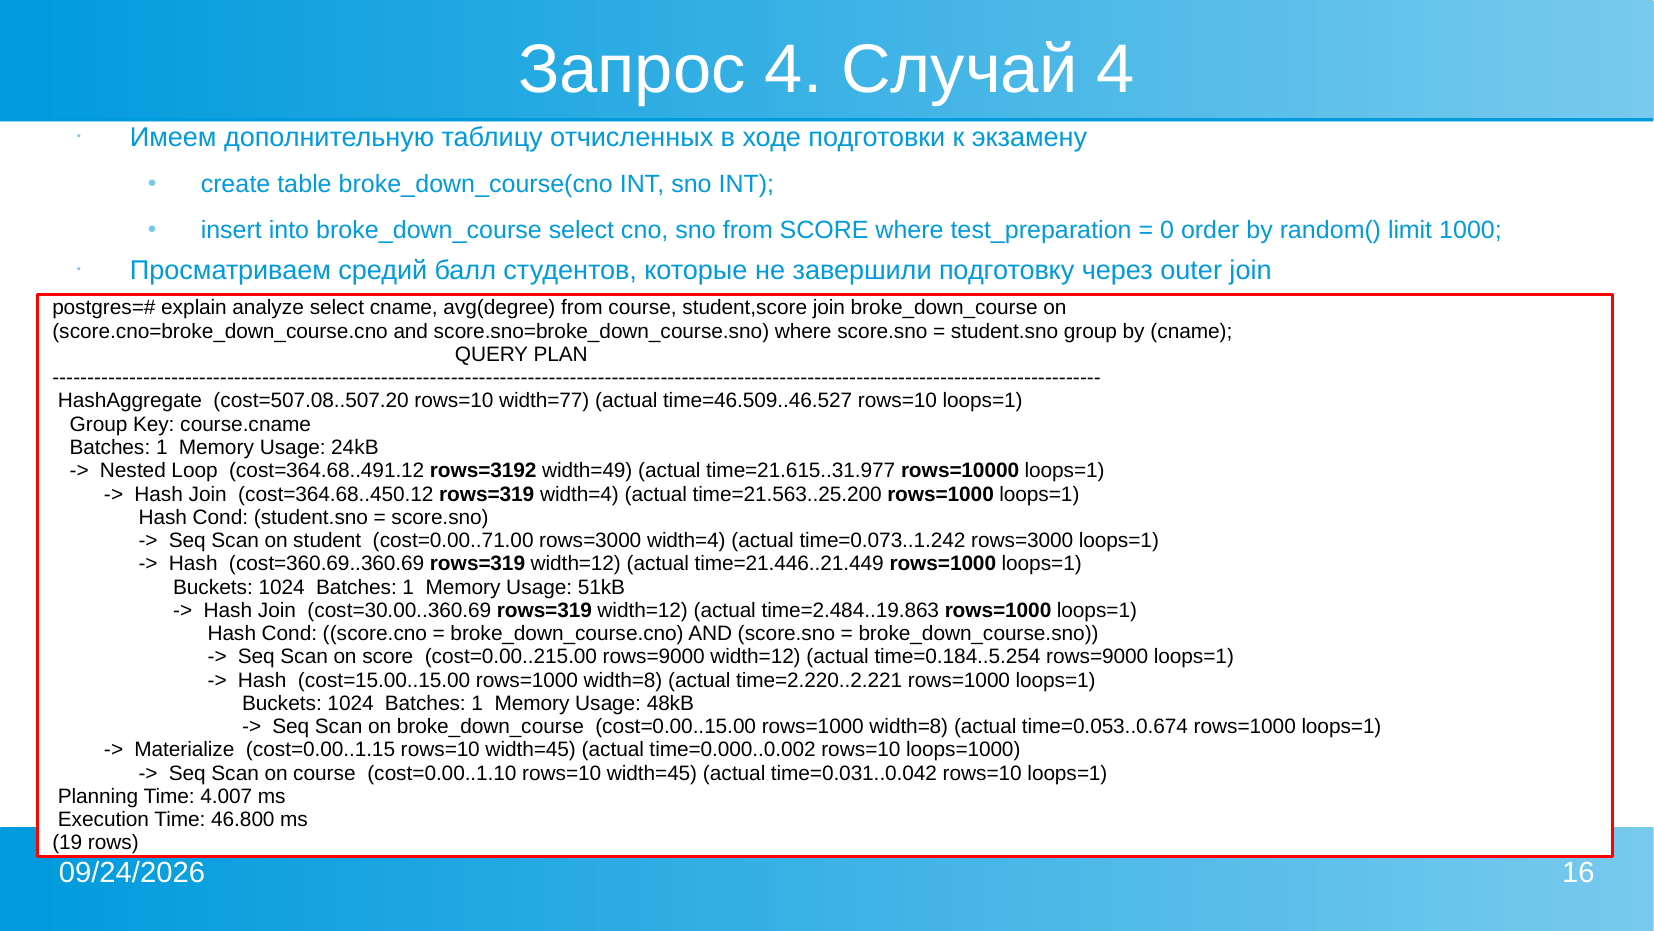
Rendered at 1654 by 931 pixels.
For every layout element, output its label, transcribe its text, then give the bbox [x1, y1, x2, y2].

text_box postgres=# explain analyze select cname, avg(degree) from course, student,score join broke_down_course on (score.cno=broke_down_course.cno and score.sno=broke_down_course.sno) where score.sno = student.sno group by (cname); QUERY PLAN ------------------------------------------------------------------------------------------------------------------------------------------------------ HashAggregate (cost=507.08..507.20 rows=10 width=77) (actual time=46.509..46.527 rows=10 loops=1) Group Key: course.cname Batches: 1 Memory Usage: 24kB -> Nested Loop (cost=364.68..491.12 rows=3192 width=49) (actual time=21.615..31.977 rows=10000 loops=1) -> Hash Join (cost=364.68..450.12 rows=319 width=4) (actual time=21.563..25.200 rows=1000 loops=1) Hash Cond: (student.sno = score.sno) -> Seq Scan on student (cost=0.00..71.00 rows=3000 width=4) (actual time=0.073..1.242 rows=3000 loops=1) -> Hash (cost=360.69..360.69 rows=319 width=12) (actual time=21.446..21.449 rows=1000 loops=1) Buckets: 1024 Batches: 1 Memory Usage: 51kB -> Hash Join (cost=30.00..360.69 rows=319 width=12) (actual time=2.484..19.863 rows=1000 loops=1) Hash Cond: ((score.cno = broke_down_course.cno) AND (score.sno = broke_down_course.sno)) -> Seq Scan on score (cost=0.00..215.00 rows=9000 width=12) (actual time=0.184..5.254 rows=9000 loops=1) -> Hash (cost=15.00..15.00 rows=1000 width=8) (actual time=2.220..2.221 rows=1000 loops=1) Buckets: 1024 Batches: 1 Memory Usage: 48kB -> Seq Scan on broke_down_course (cost=0.00..15.00 rows=1000 width=8) (actual time=0.053..0.674 rows=1000 loops=1) -> Materialize (cost=0.00..1.15 rows=10 width=45) (actual time=0.000..0.002 rows=10 loops=1000) -> Seq Scan on course (cost=0.00..1.10 rows=10 width=45) (actual time=0.031..0.042 rows=10 loops=1) Planning Time: 4.007 ms Execution Time: 46.800 ms (19 rows) [37, 294, 1613, 857]
title Запрос 4. Случай 4 [59, 29, 1595, 108]
list Имеем дополнительную таблицу отчисленных в ходе подготовки к экзамену create table broke_down_course(cno INT, sno INT); insert into broke_down_course select cno, sno from SCORE where test_preparation = 0 order by random() limit 1000; Просматриваем средий балл студентов, которые не завершили подготовку через outer join [59, 121, 1595, 294]
